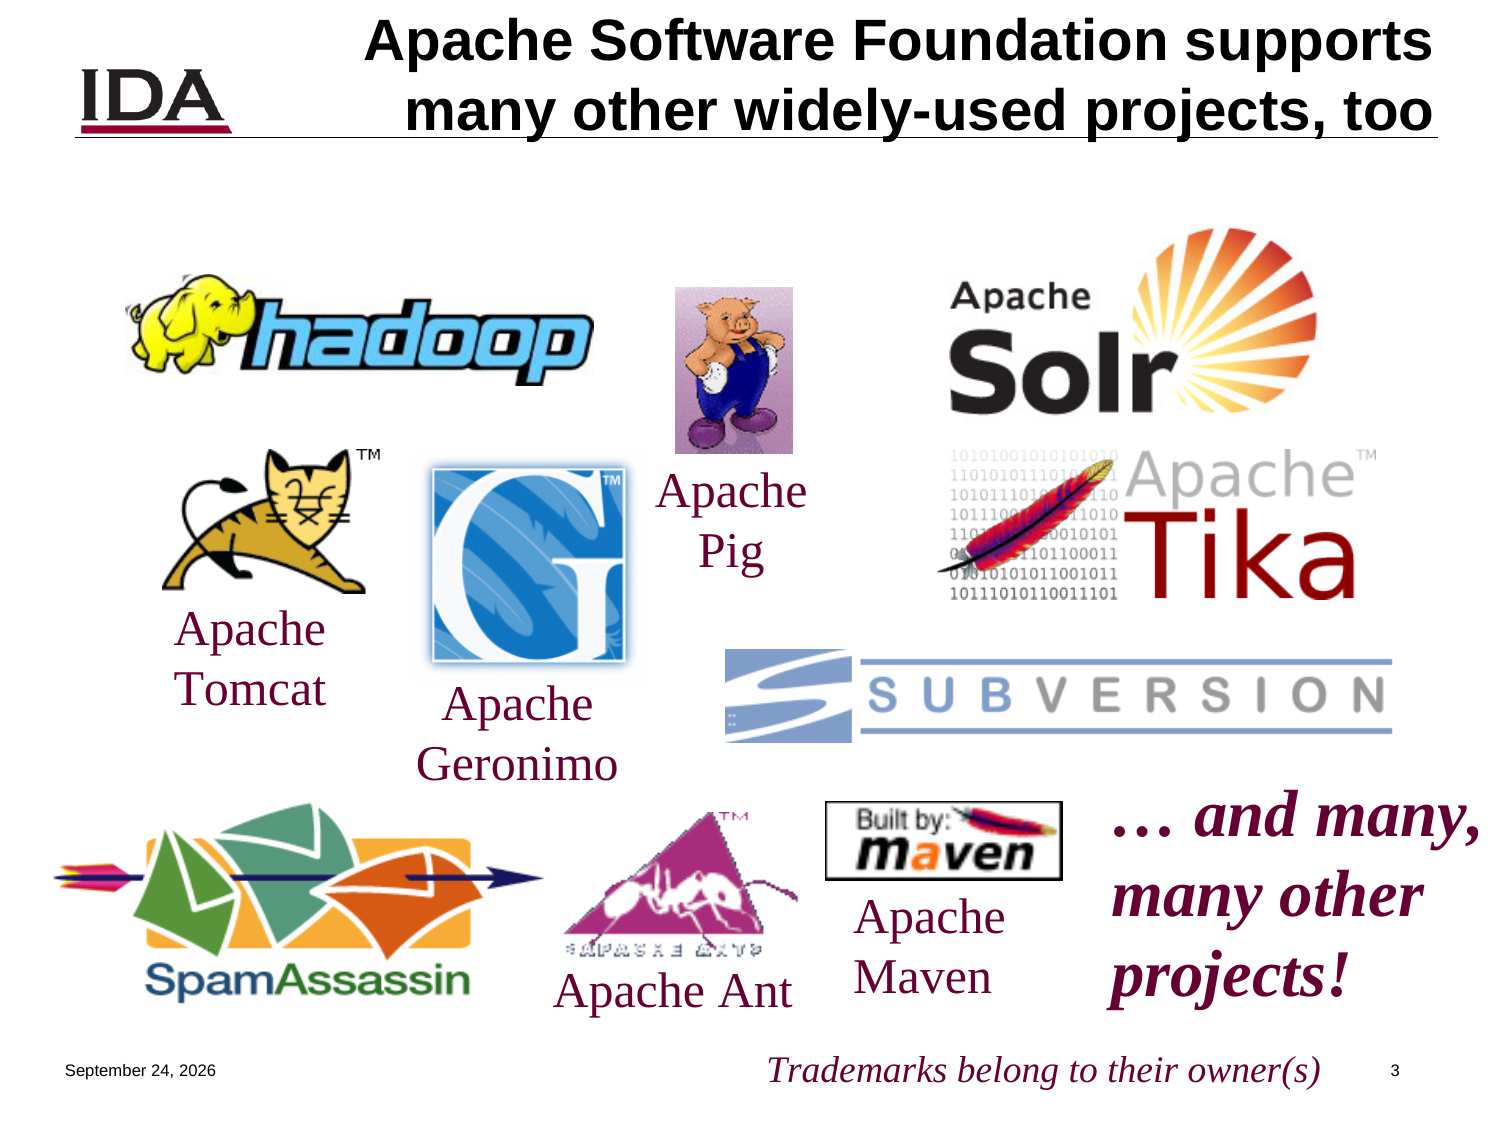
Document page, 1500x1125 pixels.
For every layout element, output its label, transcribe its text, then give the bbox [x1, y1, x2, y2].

text_box Apache Tomcat [137, 587, 363, 723]
text_box November 9, 2011 [49, 1019, 363, 1088]
picture [912, 199, 1355, 444]
picture [125, 274, 594, 386]
picture [825, 801, 1063, 881]
text_box Apache Geronimo [401, 662, 634, 798]
text_box <number> [1102, 1018, 1415, 1088]
text_box … and many, many other projects! [1096, 762, 1500, 1018]
picture [937, 449, 1376, 601]
text_box Trademarks belong to their owner(s) [751, 1037, 1337, 1098]
picture [562, 812, 801, 949]
picture [725, 649, 1401, 743]
text_box Apache Ant [537, 949, 808, 1026]
text_box Apache Pig [637, 449, 826, 586]
text_box Apache Maven [838, 876, 1021, 1012]
picture [675, 287, 793, 449]
picture [37, 787, 560, 1019]
picture [77, 65, 233, 138]
title Apache Software Foundation supports many other widely-used projects, too [262, 0, 1450, 150]
picture [412, 449, 647, 685]
picture [162, 449, 391, 594]
